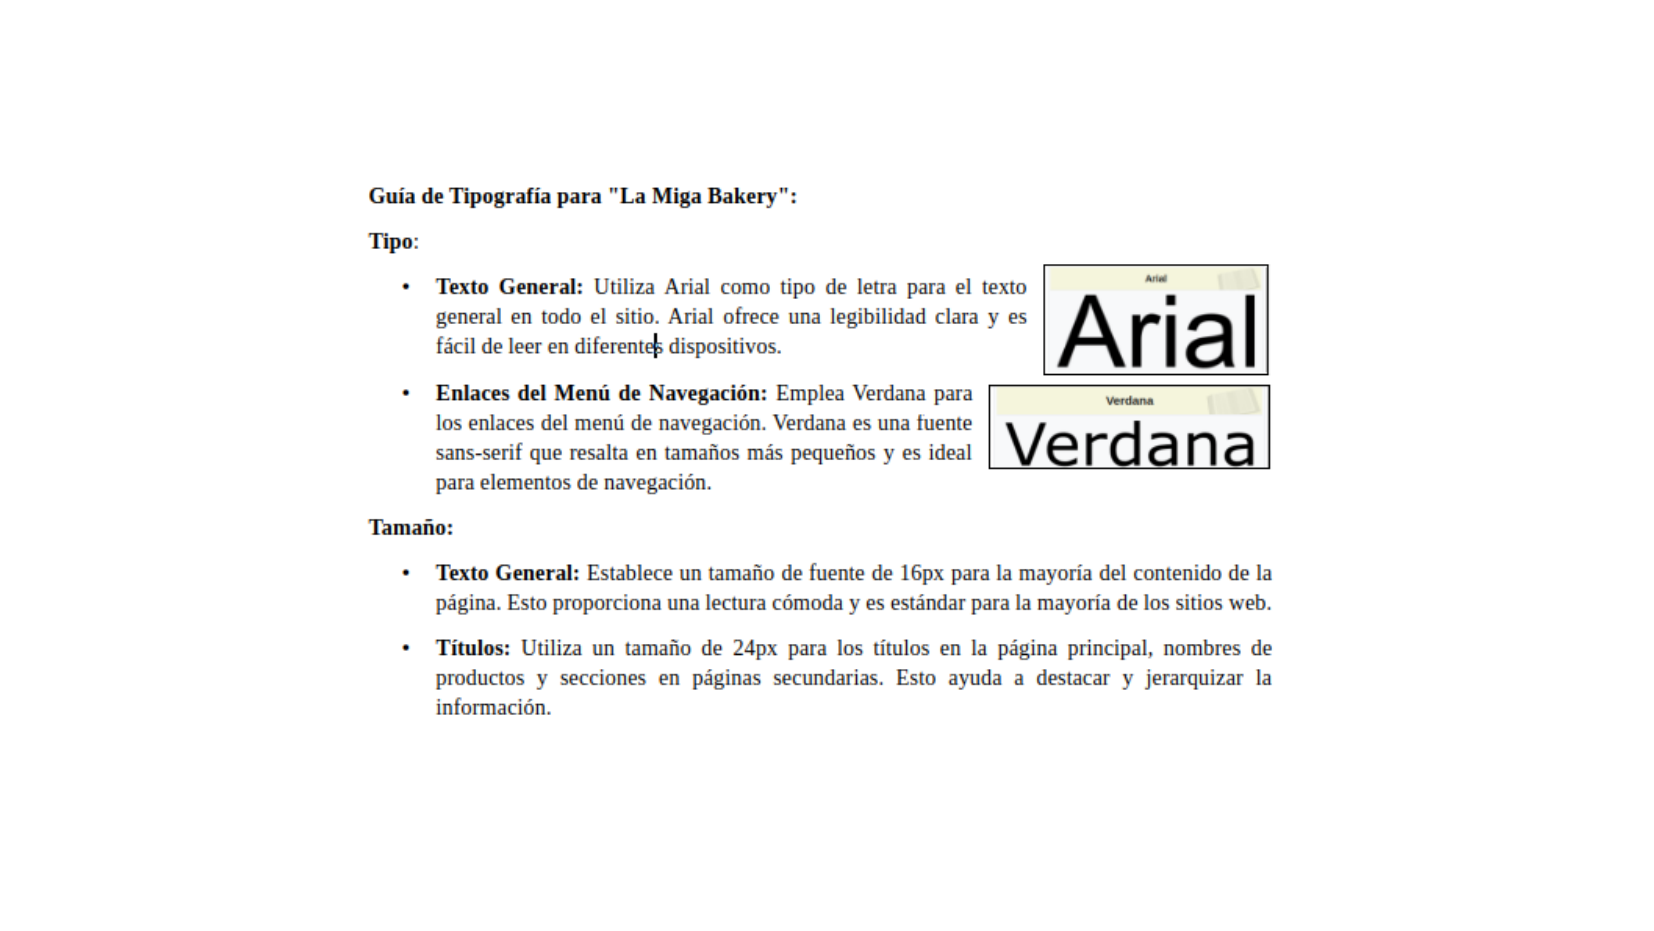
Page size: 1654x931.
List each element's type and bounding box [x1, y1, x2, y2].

picture [354, 177, 1308, 729]
